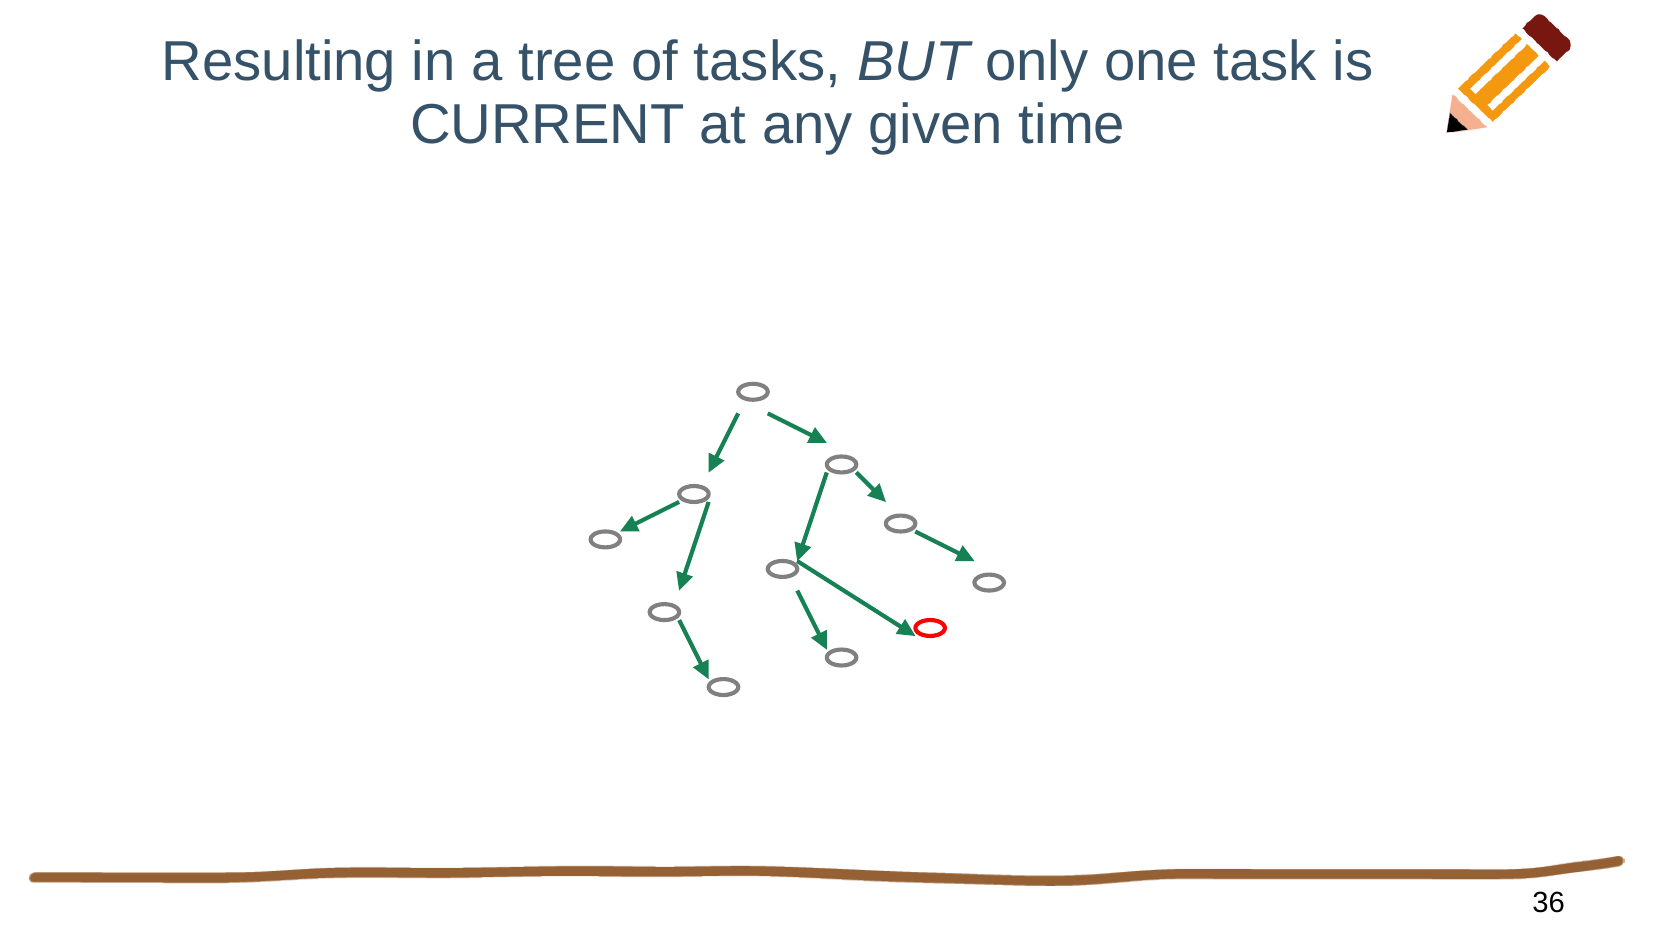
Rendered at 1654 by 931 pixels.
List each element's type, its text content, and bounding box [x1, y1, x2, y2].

text_box [826, 456, 857, 473]
text_box [767, 560, 798, 577]
text_box [885, 515, 916, 532]
text_box [974, 574, 1004, 591]
text_box [915, 620, 945, 636]
title Resulting in a tree of tasks, BUT only one task is CURRENT at any given time [88, 29, 1447, 237]
text_box [590, 531, 621, 548]
picture [29, 856, 1625, 886]
picture [1446, 14, 1571, 133]
text_box [708, 679, 739, 696]
text_box [649, 604, 680, 621]
text_box [738, 383, 768, 400]
text_box [679, 486, 709, 502]
text_box [826, 649, 857, 666]
